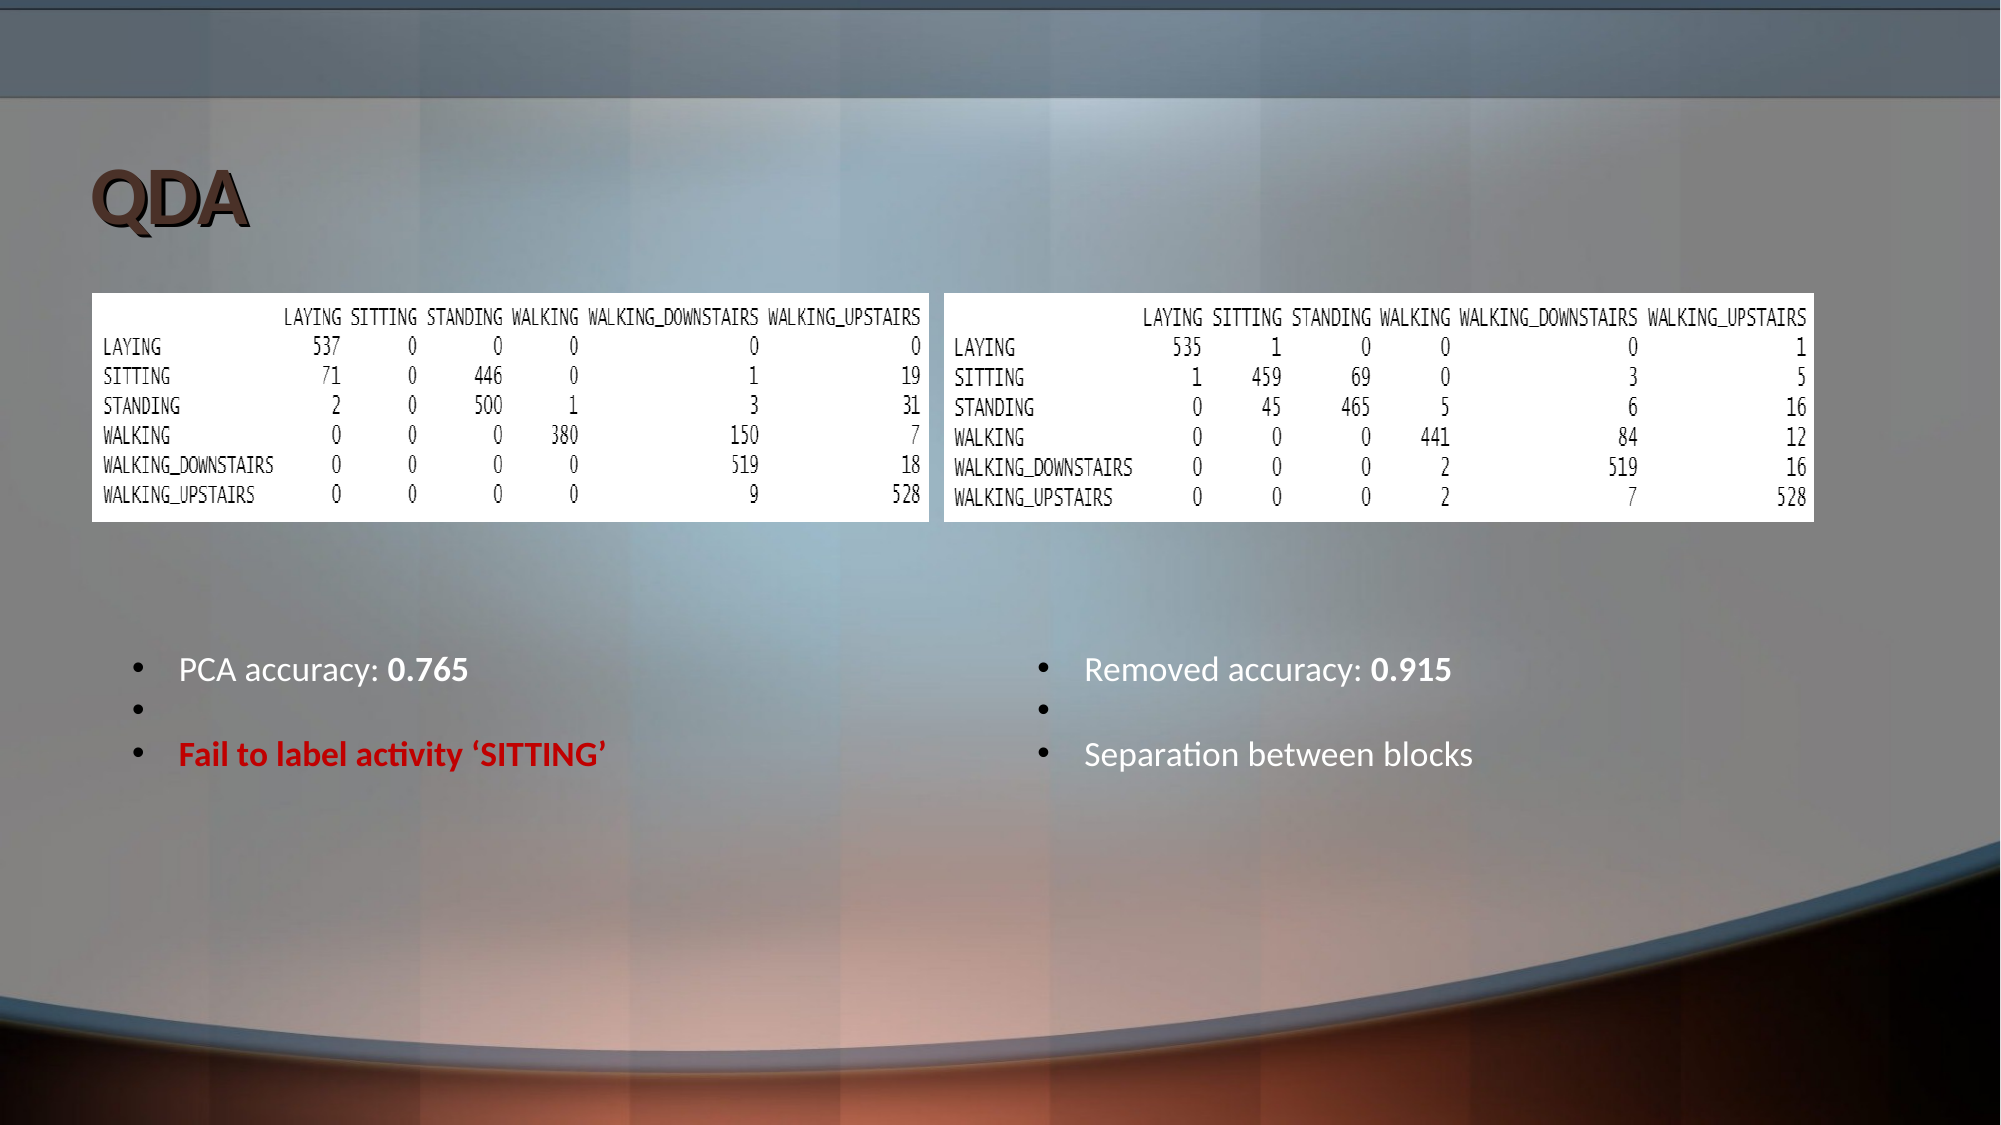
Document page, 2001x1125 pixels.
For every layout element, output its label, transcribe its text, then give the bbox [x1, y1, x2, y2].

picture [944, 293, 1814, 522]
picture [92, 293, 929, 522]
title QDA [75, 104, 1732, 294]
text_box PCA accuracy: 0.765 Fail to label activity ‘SITTING’ [116, 638, 833, 783]
text_box Removed accuracy: 0.915 Separation between blocks [1022, 638, 1732, 783]
